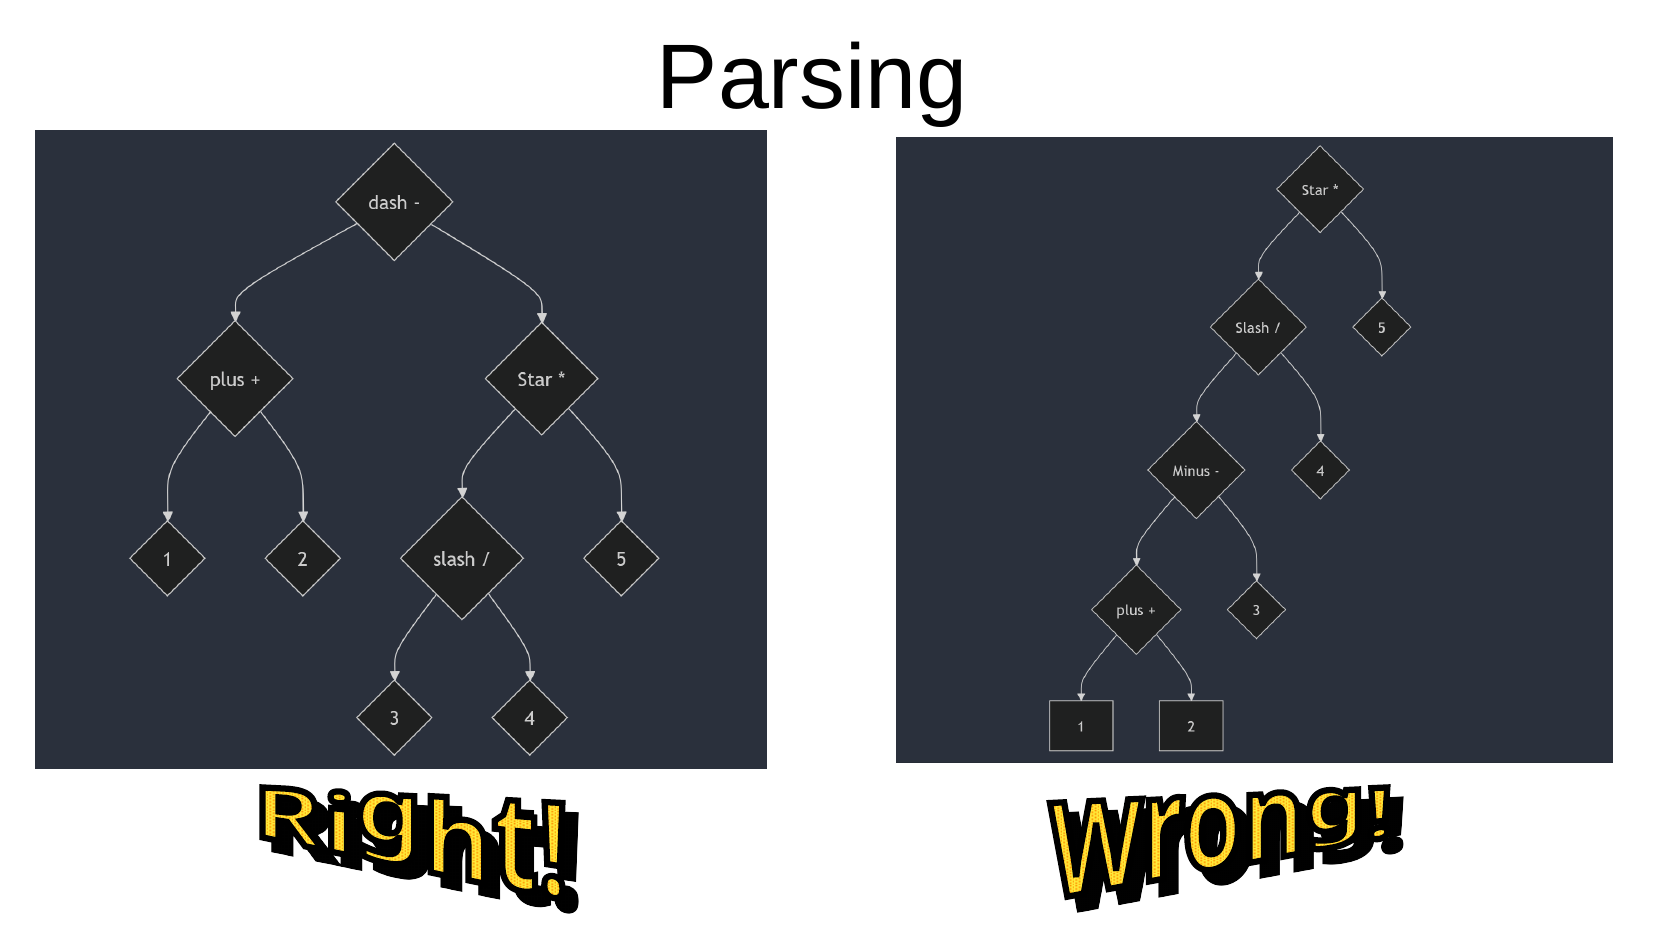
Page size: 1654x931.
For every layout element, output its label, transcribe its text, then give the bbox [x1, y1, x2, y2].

text_box Right! [494, 800, 535, 892]
text_box Wrong! [1371, 827, 1388, 840]
picture [35, 130, 767, 769]
text_box Wrong! [1148, 797, 1183, 882]
text_box Wrong! [1249, 792, 1298, 863]
picture [896, 137, 1613, 763]
title Parsing [68, 0, 1557, 155]
text_box Right! [262, 787, 323, 850]
text_box Wrong! [1187, 795, 1238, 871]
text_box Right! [330, 791, 348, 804]
text_box Right! [430, 796, 485, 884]
text_box Right! [544, 875, 563, 899]
text_box Right! [544, 802, 563, 867]
text_box Right! [331, 808, 348, 856]
text_box Wrong! [1371, 787, 1388, 823]
text_box Wrong! [1309, 789, 1359, 850]
text_box Right! [360, 793, 415, 865]
text_box Wrong! [1049, 798, 1143, 897]
